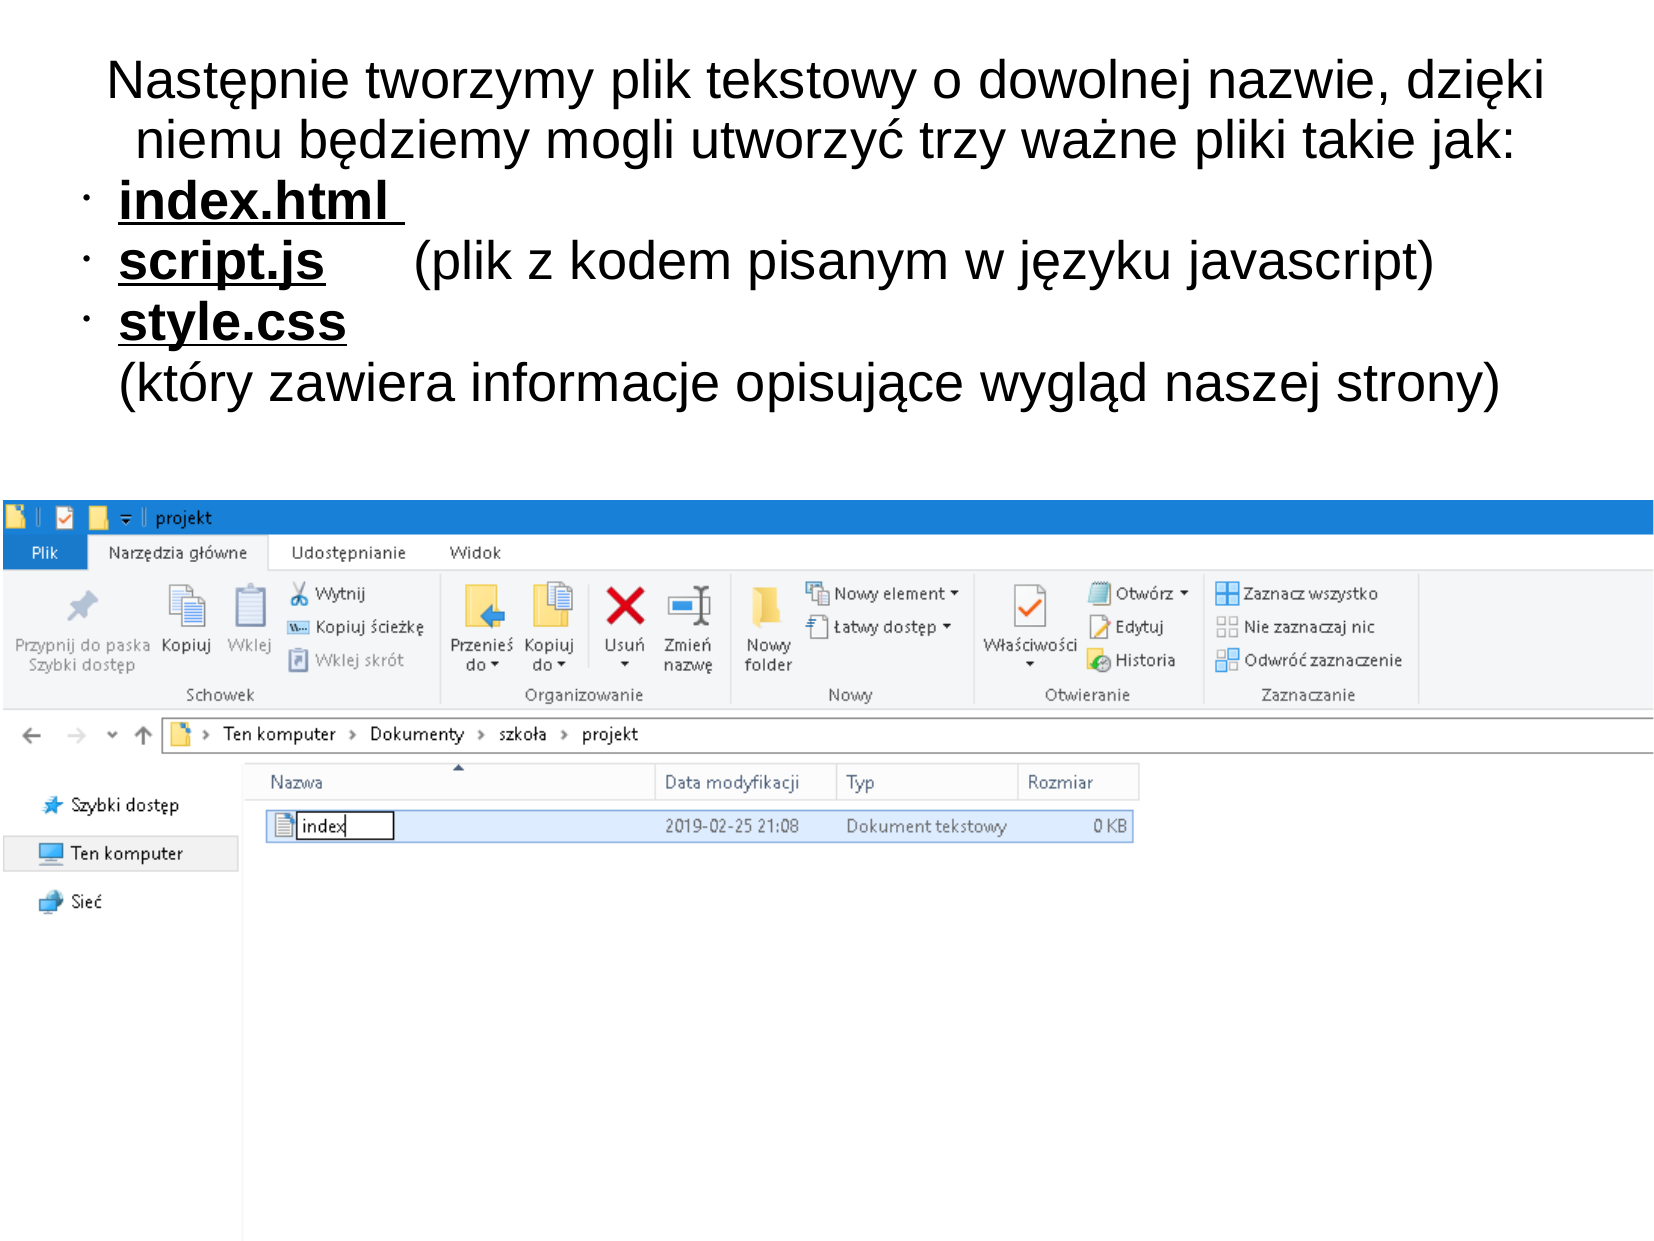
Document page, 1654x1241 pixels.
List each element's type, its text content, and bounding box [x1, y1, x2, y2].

picture [3, 500, 1654, 1241]
subtitle Następnie tworzymy plik tekstowy o dowolnej nazwie, dzięki niemu będziemy mogli utworzyć trzy ważne pliki takie jak: index.html script.js (plik z kodem pisanym w języku javascript) style.css (który zawiera informacje opisujące wygląd naszej strony) [82, 49, 1571, 500]
